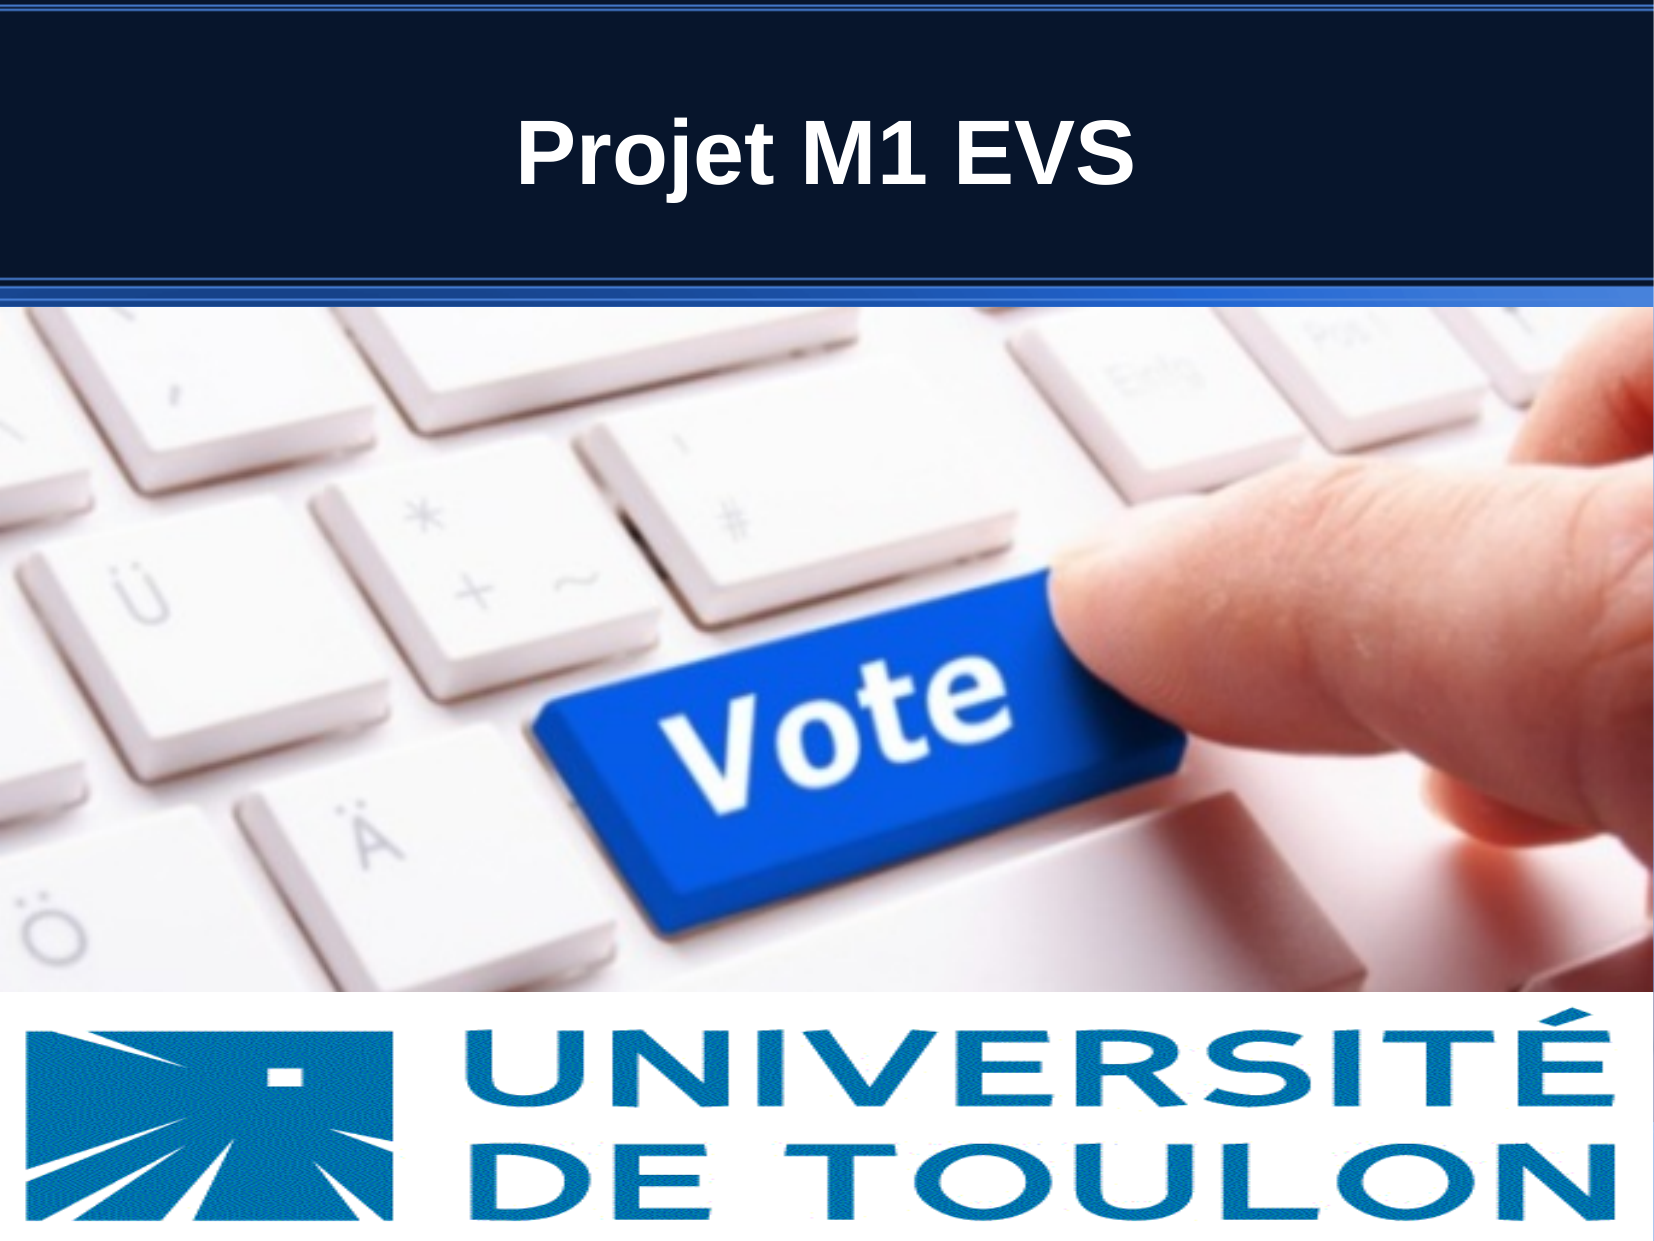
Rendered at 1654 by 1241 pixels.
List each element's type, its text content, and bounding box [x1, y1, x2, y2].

title Projet M1 EVS [82, 49, 1571, 257]
picture [0, 0, 1654, 1241]
